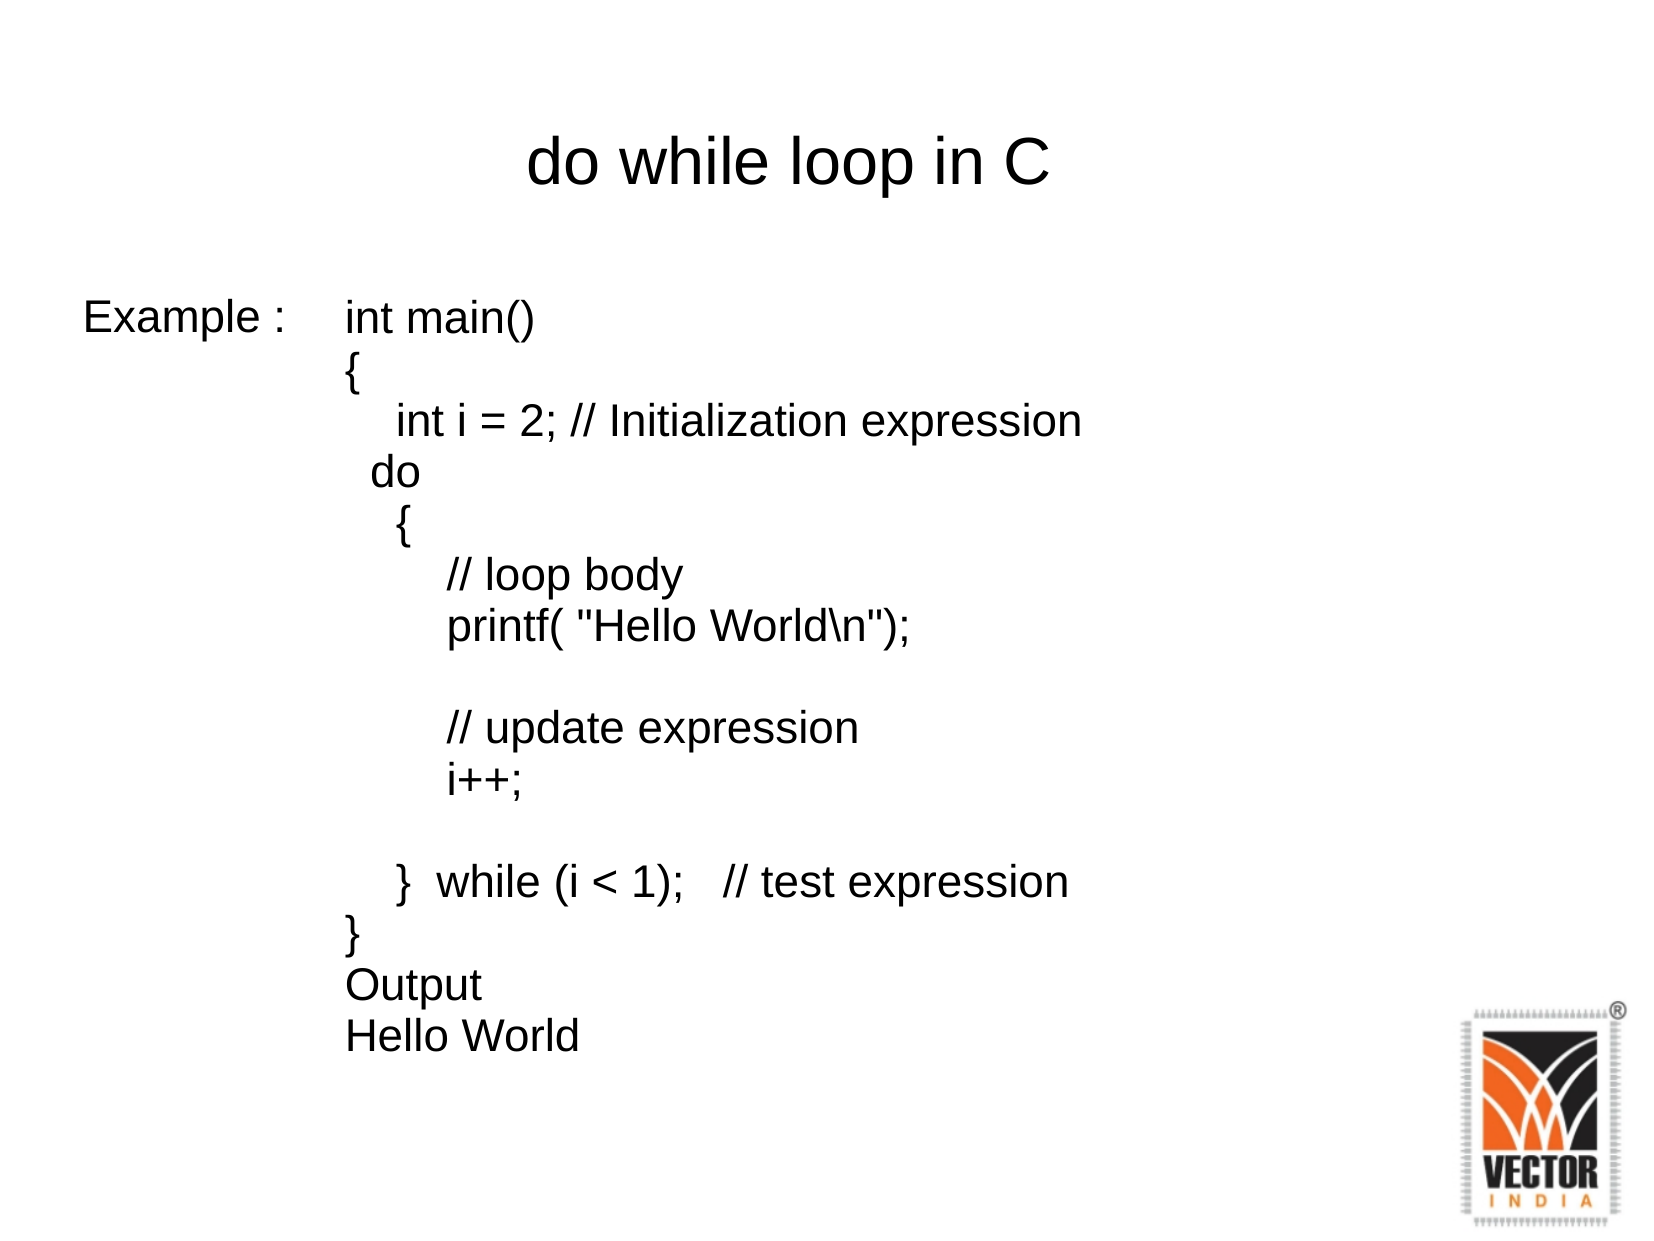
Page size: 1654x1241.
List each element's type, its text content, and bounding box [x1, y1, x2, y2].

picture [1432, 996, 1654, 1237]
subtitle Example : [82, 45, 1571, 1241]
text_box int main() { int i = 2; // Initialization expression do { // loop body printf( "Hello World\n"); // update expression i++; } while (i < 1); // test expression } Output Hello World [330, 285, 1458, 1096]
